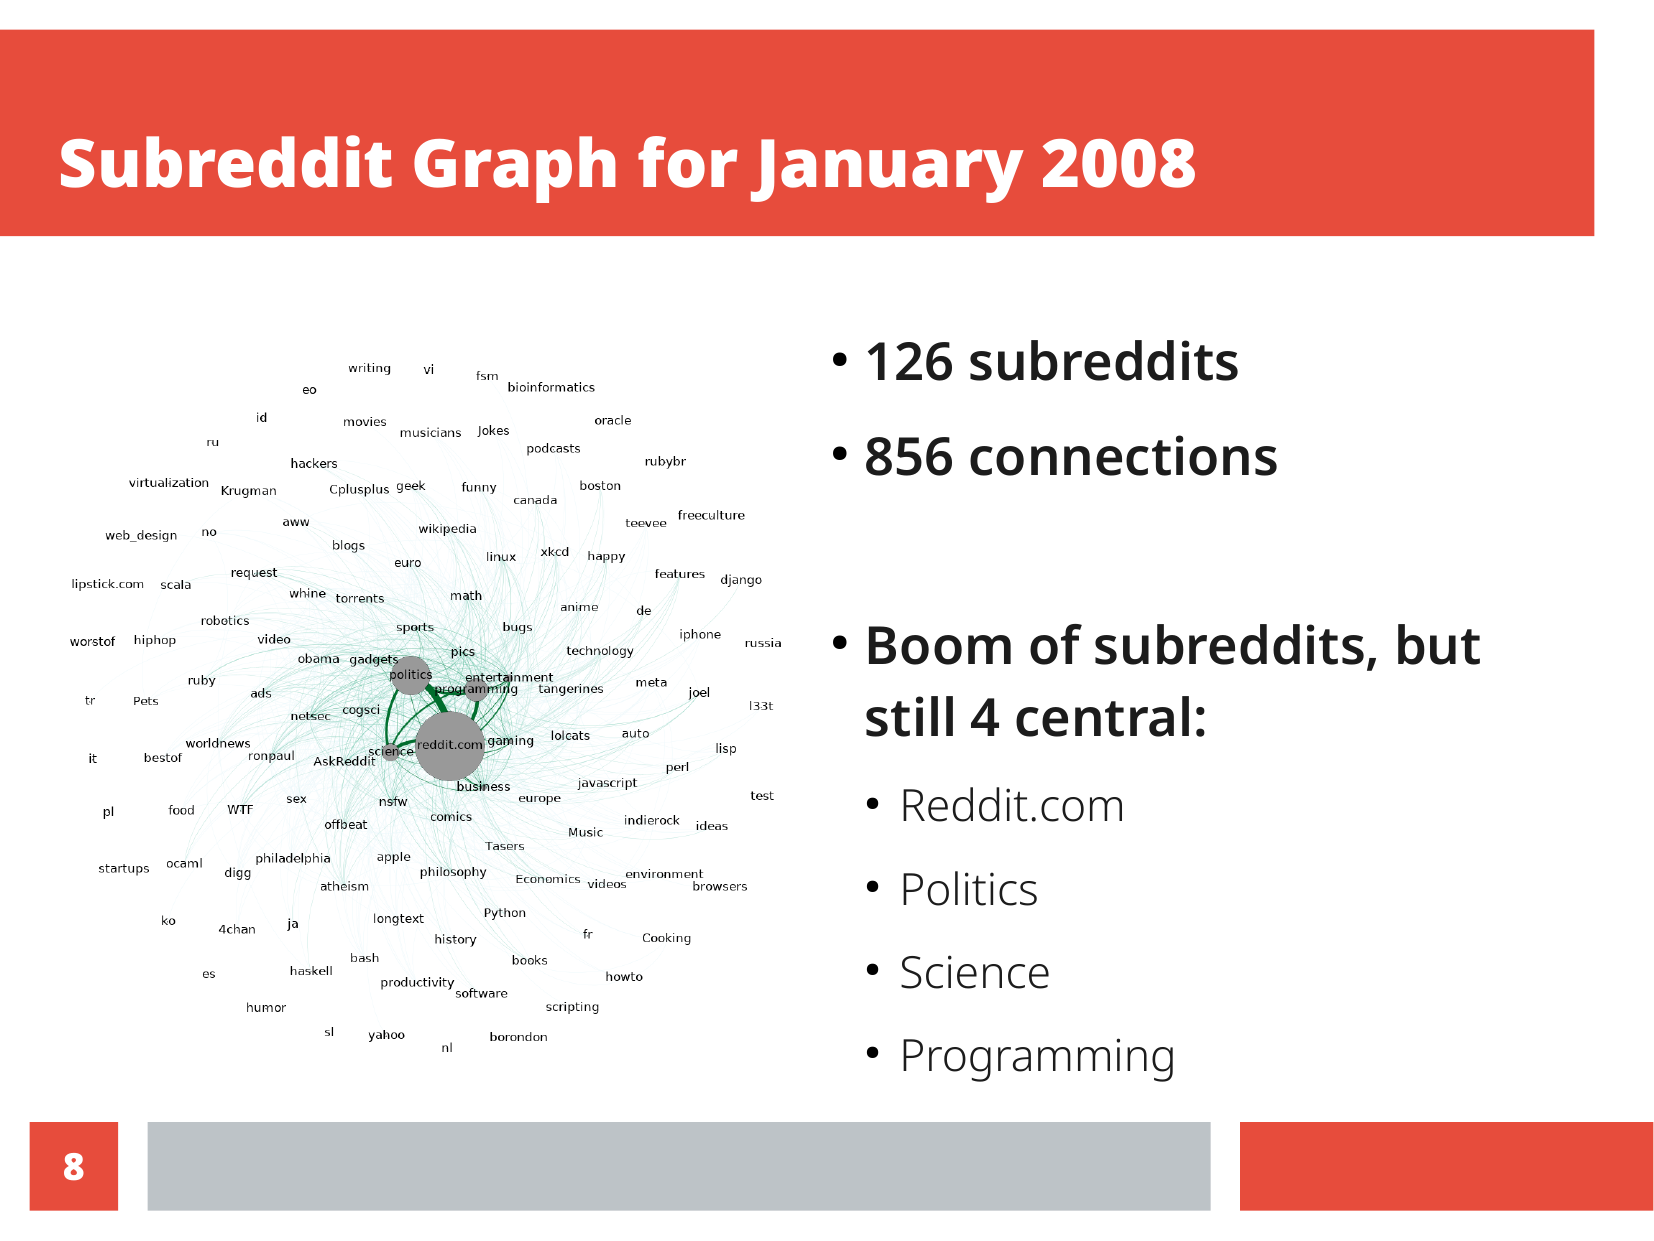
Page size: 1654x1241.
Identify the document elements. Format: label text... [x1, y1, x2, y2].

title Subreddit Graph for January 2008 [59, 59, 1595, 207]
picture [58, 341, 794, 1077]
list 126 subreddits 856 connections Boom of subreddits, but still 4 central: Reddit.com Politics Science Programming [830, 324, 1566, 1093]
